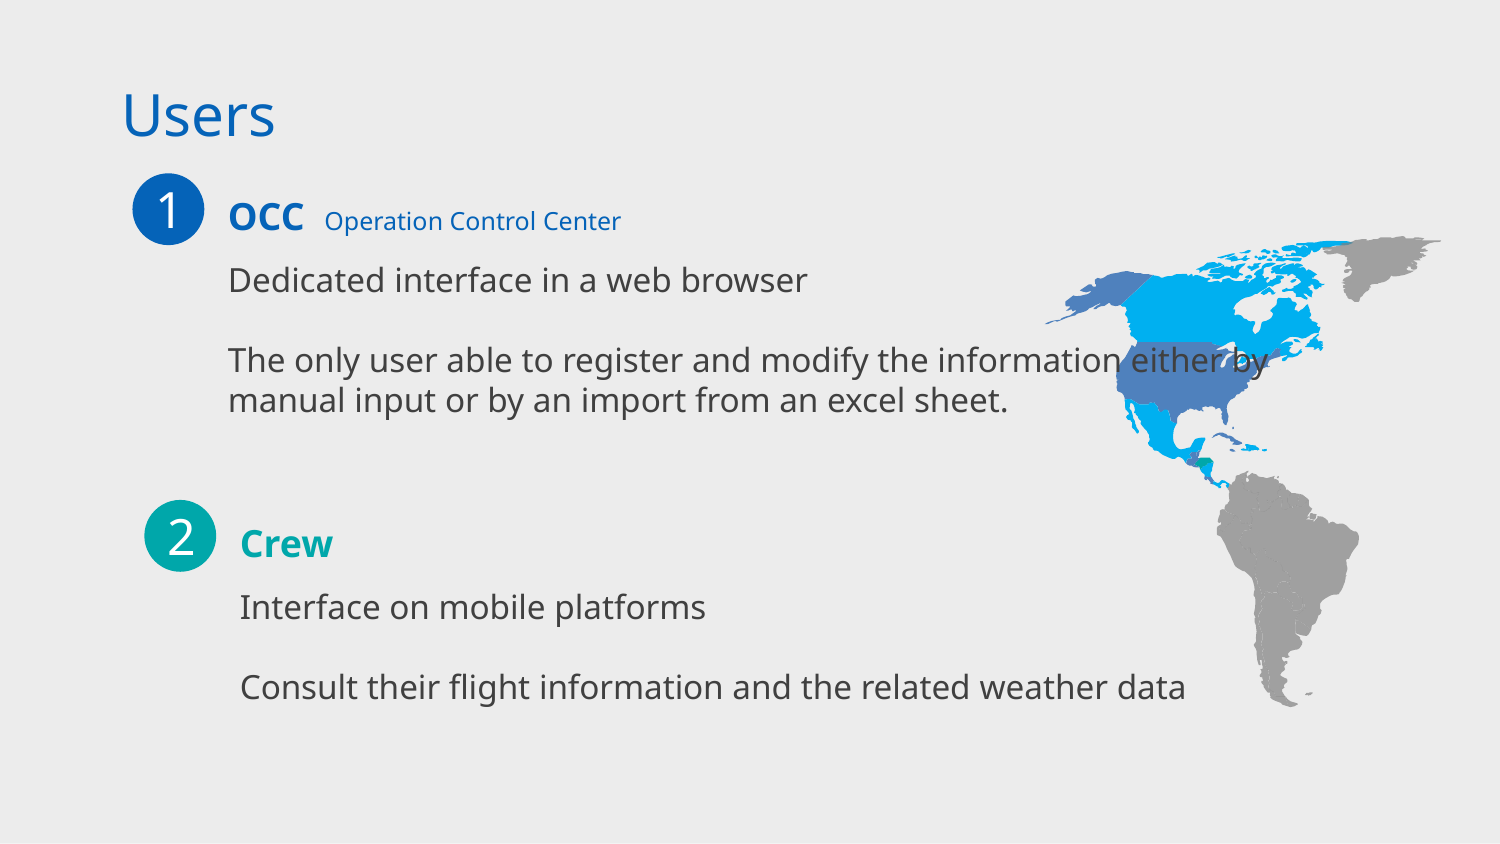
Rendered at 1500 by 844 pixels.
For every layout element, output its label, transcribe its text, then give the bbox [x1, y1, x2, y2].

text_box Interface on mobile platforms Consult their flight information and the related weather data [225, 578, 1418, 714]
text_box 1 [140, 171, 200, 247]
text_box [200, 192, 205, 227]
text_box Dedicated interface in a web browser The only user able to register and modify the information either by manual input or by an import from an excel sheet. [213, 252, 1406, 427]
text_box 2 [152, 497, 211, 573]
text_box Crew [225, 512, 758, 573]
text_box Users [106, 70, 307, 156]
text_box [132, 187, 140, 232]
text_box [0, 236, 1500, 706]
text_box OCC Operation Control Center [213, 185, 891, 246]
